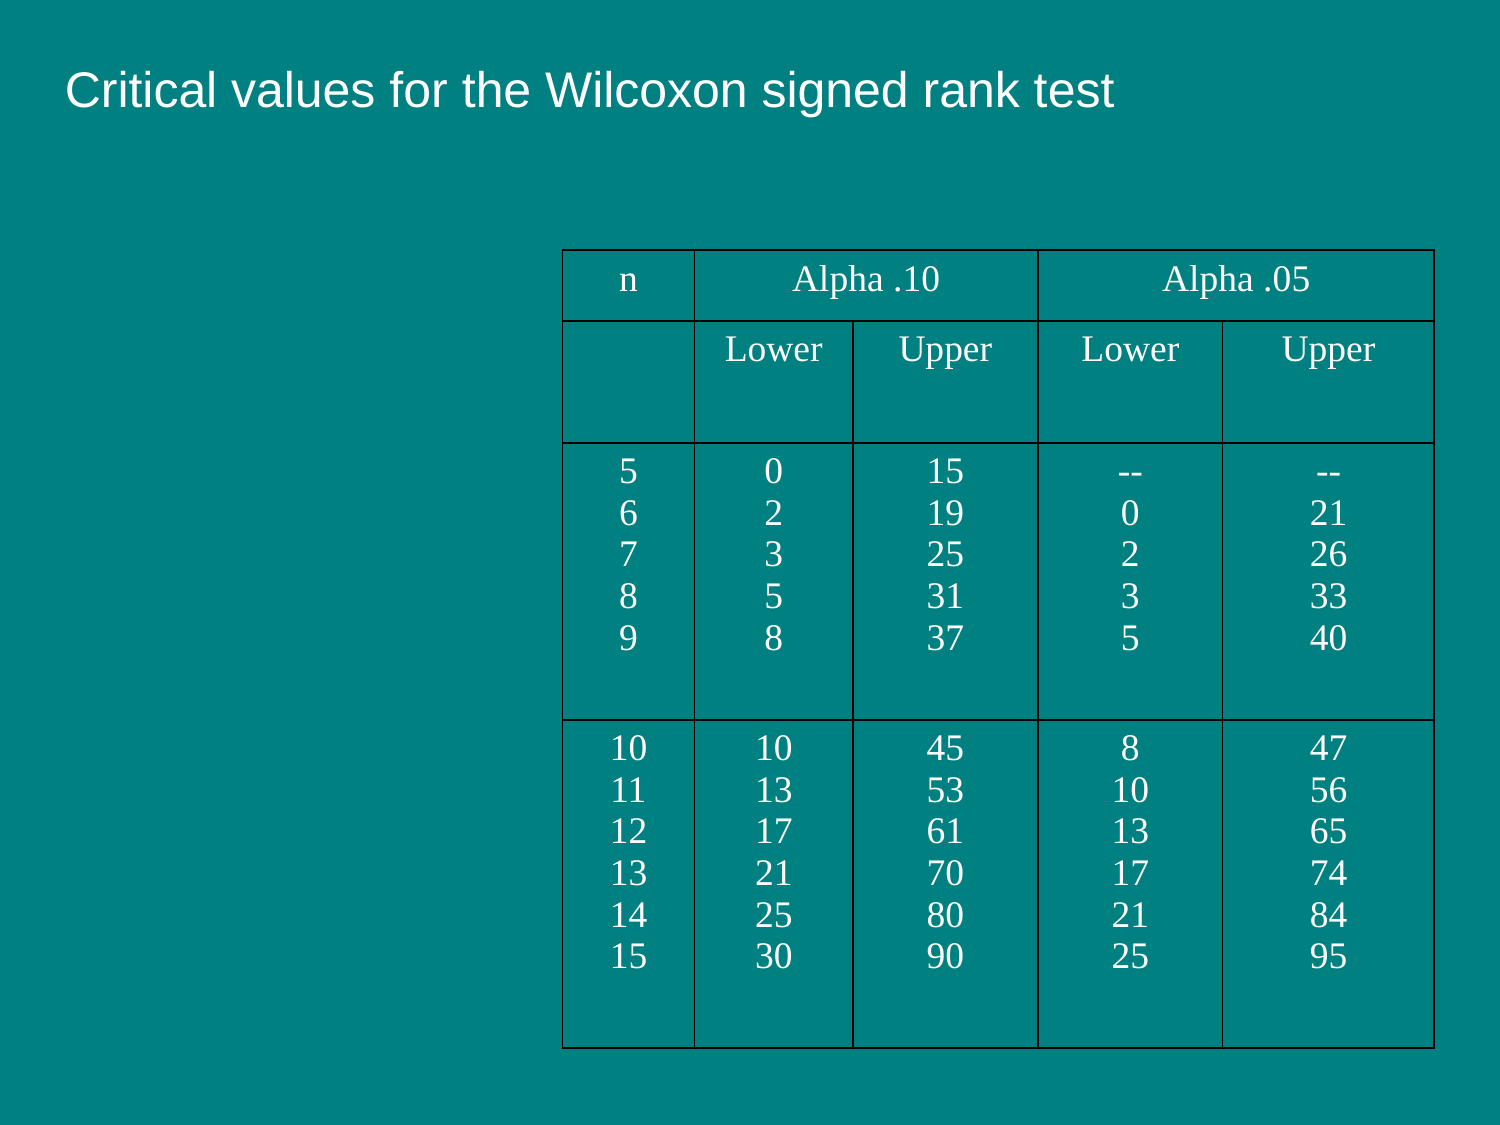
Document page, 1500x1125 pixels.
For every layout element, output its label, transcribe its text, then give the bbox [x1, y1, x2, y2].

table_cell 47 56 65 74 84 95 [1223, 721, 1433, 1047]
table_cell 45 53 61 70 80 90 [854, 721, 1037, 1047]
table_cell 10 13 17 21 25 30 [695, 721, 852, 1047]
table_cell Lower [1039, 322, 1222, 442]
table_cell -- 0 2 3 5 [1039, 444, 1222, 719]
table_cell Upper [854, 322, 1037, 442]
table_cell Lower [695, 322, 852, 442]
table_cell 10 11 12 13 14 15 [563, 721, 694, 1047]
table_cell 15 19 25 31 37 [854, 444, 1037, 719]
table_cell 5 6 7 8 9 [563, 444, 694, 719]
table_header Alpha .10 [695, 251, 1037, 320]
table_cell 8 10 13 17 21 25 [1039, 721, 1222, 1047]
table_cell [563, 322, 694, 442]
table_header n [563, 251, 694, 320]
table_cell Upper [1223, 322, 1433, 442]
table_cell -- 21 26 33 40 [1223, 444, 1433, 719]
table_header Alpha .05 [1039, 251, 1433, 320]
table_cell 0 2 3 5 8 [695, 444, 852, 719]
text_box Critical values for the Wilcoxon signed rank test [50, 49, 1375, 125]
